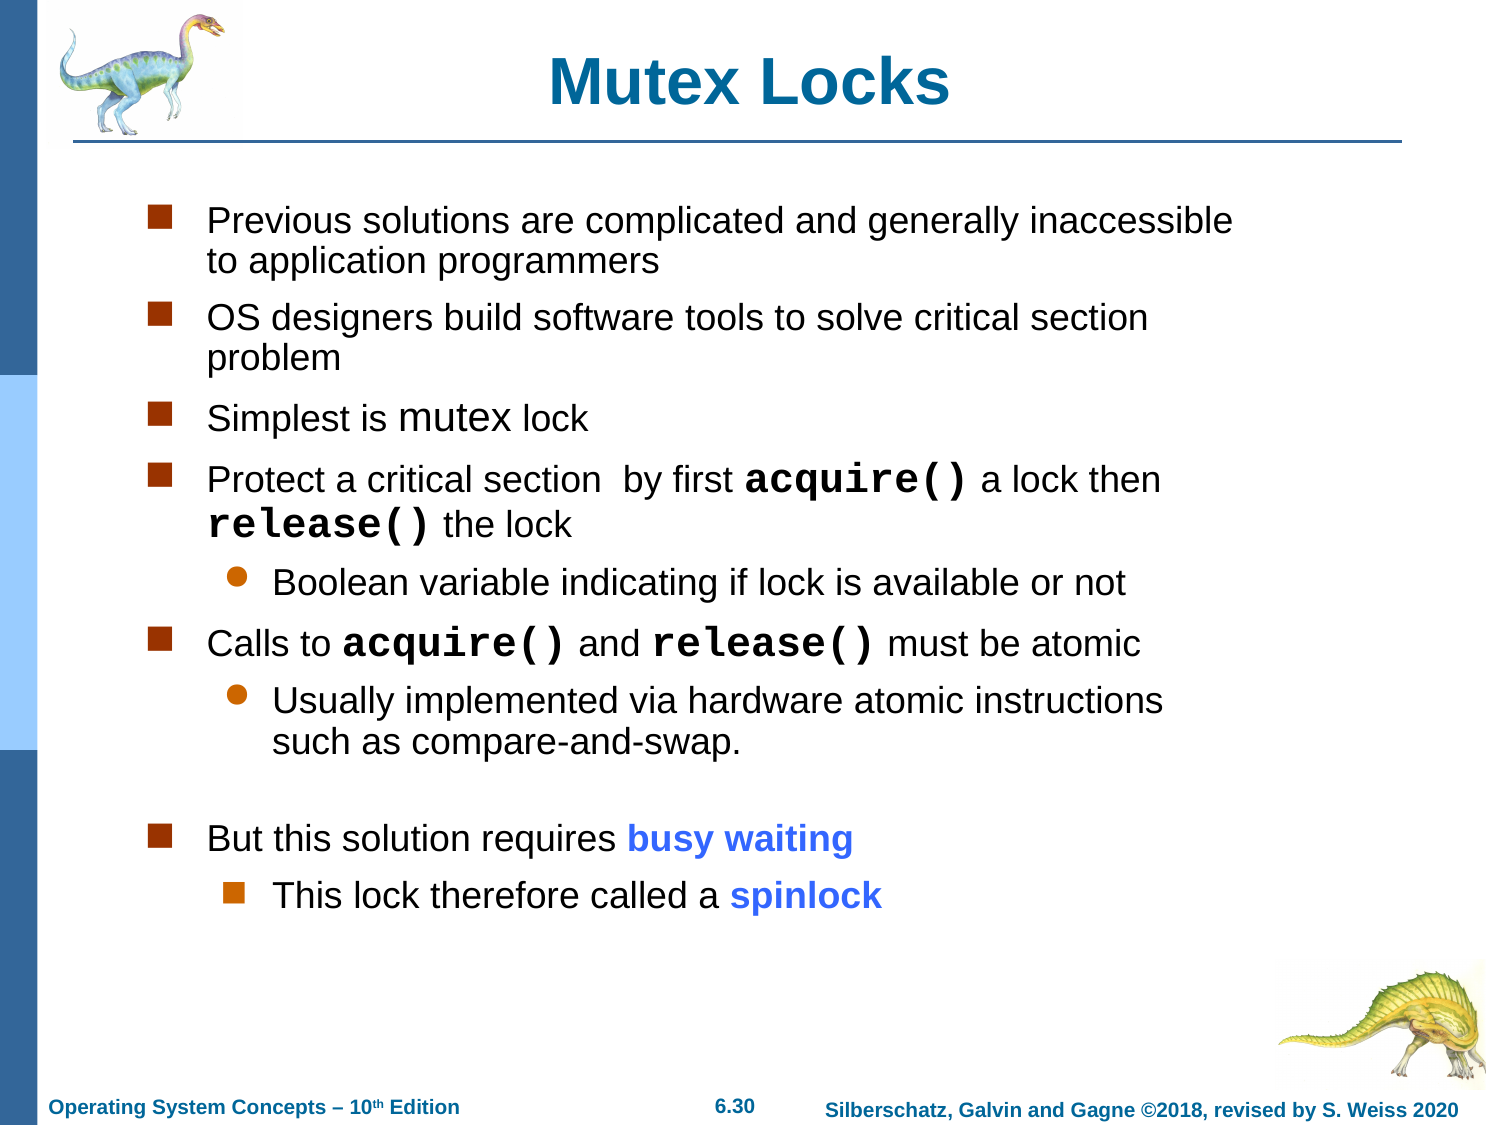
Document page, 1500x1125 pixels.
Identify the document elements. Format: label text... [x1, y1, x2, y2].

picture [46, 0, 243, 149]
list Previous solutions are complicated and generally inaccessible to application programmers OS designers build software tools to solve critical section problem Simplest is mutex lock Protect a critical section by first acquire() a lock then release() the lock Boolean variable indicating if lock is available or not Calls to acquire() and release() must be atomic Usually implemented via hardware atomic instructions such as compare-and-swap. But this solution requires busy waiting This lock therefore called a spinlock [135, 193, 1263, 1056]
title Mutex Locks [75, 31, 1426, 126]
picture [1275, 959, 1486, 1090]
